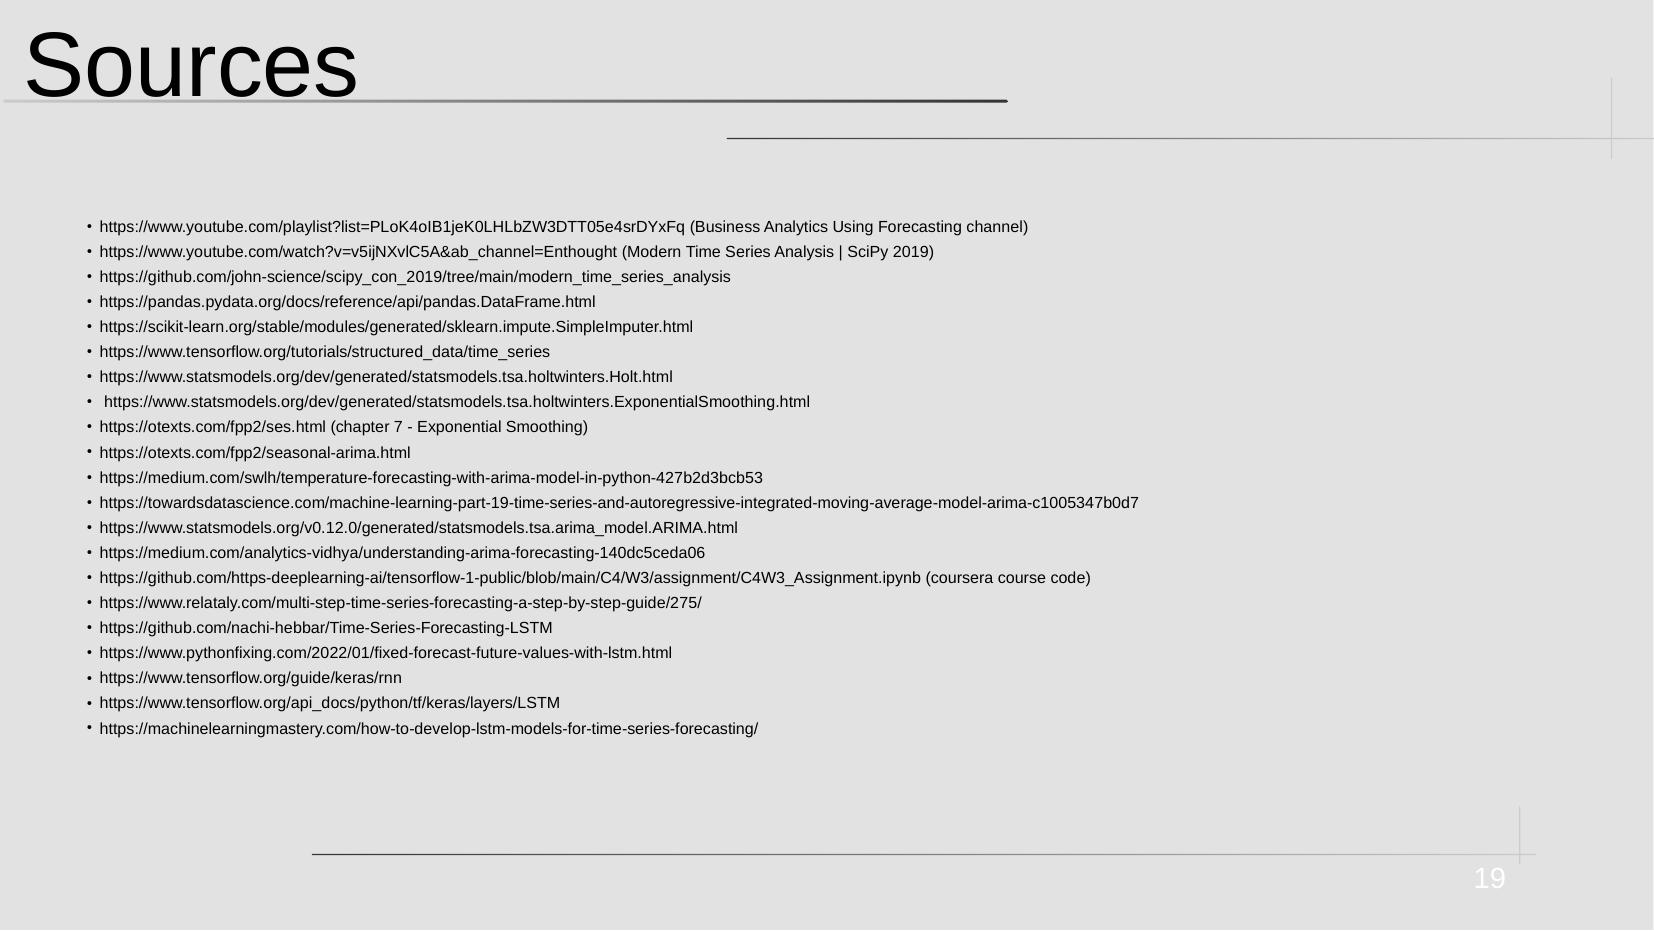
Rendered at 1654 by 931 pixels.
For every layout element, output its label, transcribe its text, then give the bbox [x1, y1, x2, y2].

list https://www.youtube.com/playlist?list=PLoK4oIB1jeK0LHLbZW3DTT05e4srDYxFq (Business Analytics Using Forecasting channel) https://www.youtube.com/watch?v=v5ijNXvlC5A&ab_channel=Enthought (Modern Time Series Analysis | SciPy 2019) https://github.com/john-science/scipy_con_2019/tree/main/modern_time_series_analysis https://pandas.pydata.org/docs/reference/api/pandas.DataFrame.html https://scikit-learn.org/stable/modules/generated/sklearn.impute.SimpleImputer.html https://www.tensorflow.org/tutorials/structured_data/time_series https://www.statsmodels.org/dev/generated/statsmodels.tsa.holtwinters.Holt.html https://www.statsmodels.org/dev/generated/statsmodels.tsa.holtwinters.ExponentialSmoothing.html https://otexts.com/fpp2/ses.html (chapter 7 - Exponential Smoothing) https://otexts.com/fpp2/seasonal-arima.html https://medium.com/swlh/temperature-forecasting-with-arima-model-in-python-427b2d3bcb53 https://towardsdatascience.com/machine-learning-part-19-time-series-and-autoregressive-integrated-moving-average-model-arima-c1005347b0d7 https://www.statsmodels.org/v0.12.0/generated/statsmodels.tsa.arima_model.ARIMA.html https://medium.com/analytics-vidhya/understanding-arima-forecasting-140dc5ceda06 https://github.com/https-deeplearning-ai/tensorflow-1-public/blob/main/C4/W3/assignment/C4W3_Assignment.ipynb (coursera course code) https://www.relataly.com/multi-step-time-series-forecasting-a-step-by-step-guide/275/ https://github.com/nachi-hebbar/Time-Series-Forecasting-LSTM https://www.pythonfixing.com/2022/01/fixed-forecast-future-values-with-lstm.html https://www.tensorflow.org/guide/keras/rnn https://www.tensorflow.org/api_docs/python/tf/keras/layers/LSTM https://machinelearningmastery.com/how-to-develop-lstm-models-for-time-series-forecasting/ [82, 217, 1571, 758]
title Sources [23, 11, 1589, 119]
